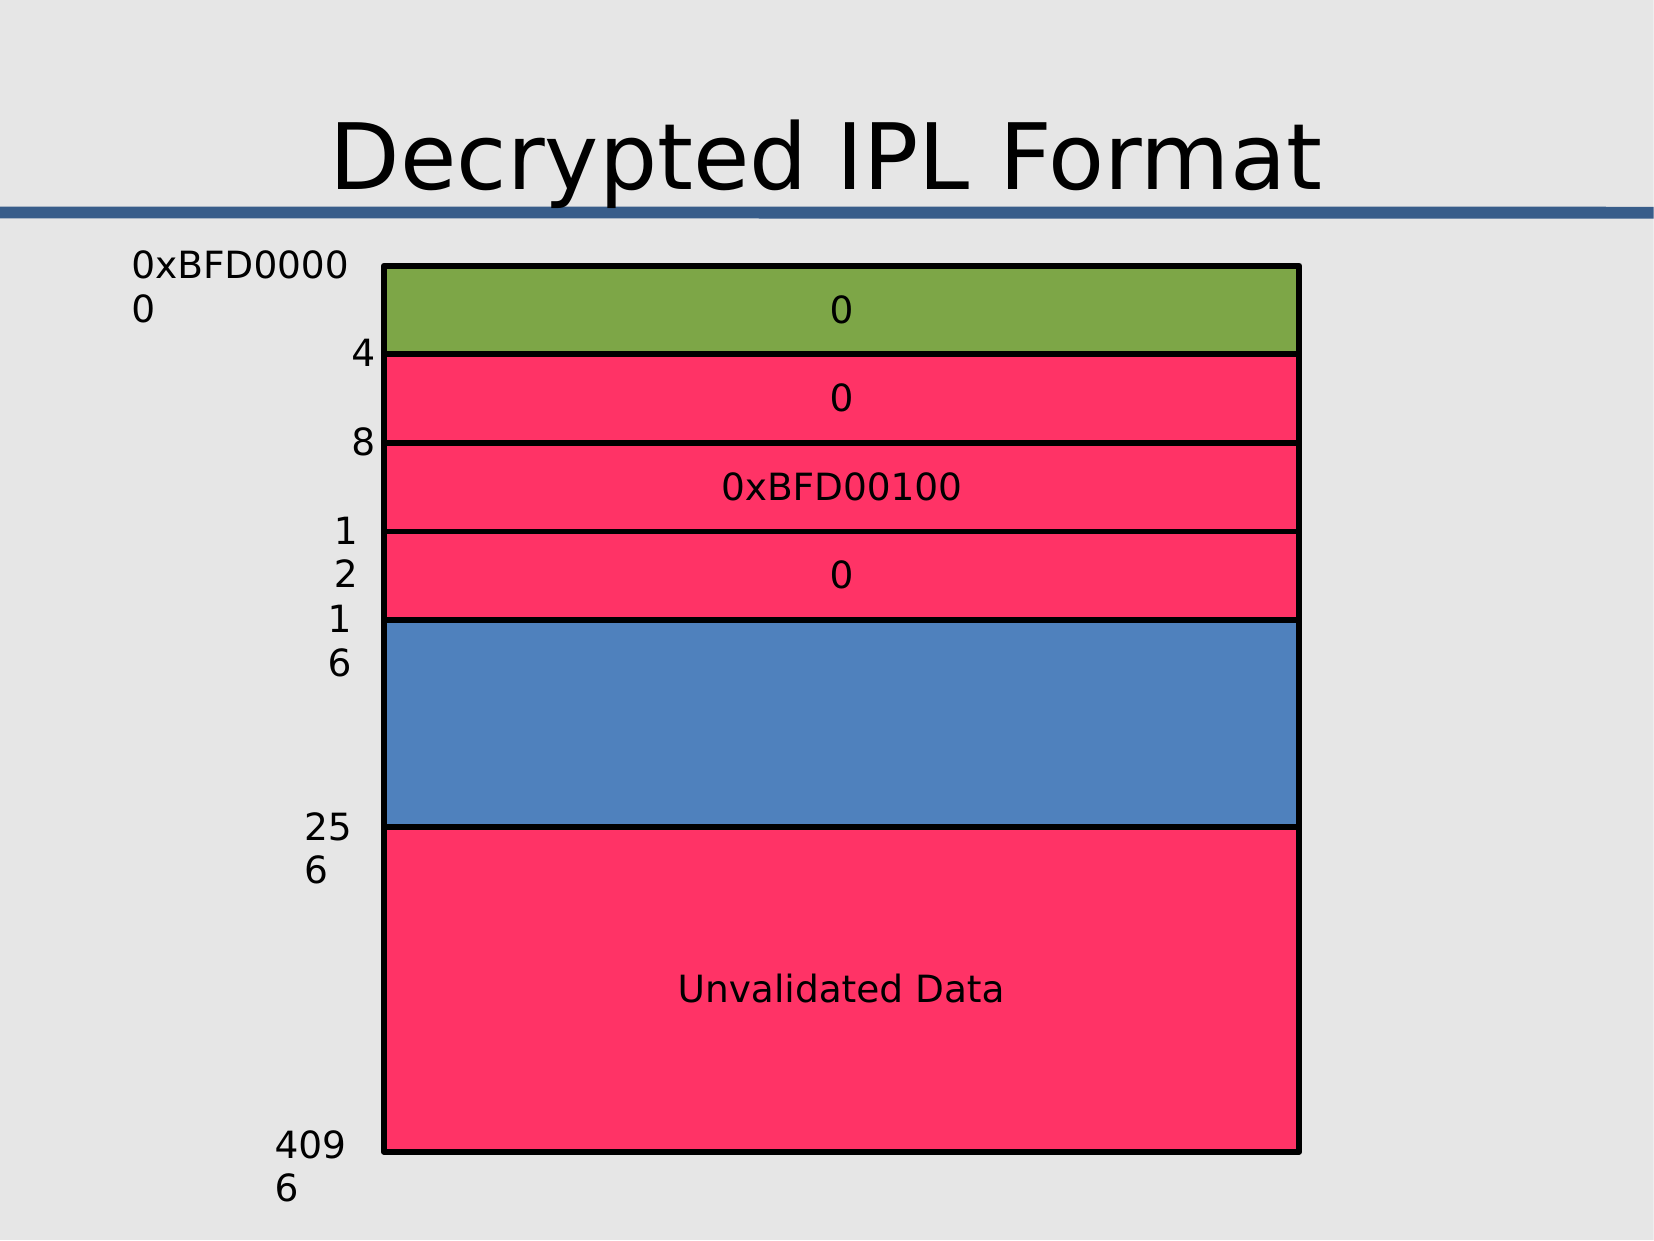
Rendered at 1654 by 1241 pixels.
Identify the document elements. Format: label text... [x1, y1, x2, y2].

text_box 8 [336, 413, 390, 472]
text_box 0 [383, 531, 1300, 620]
text_box 16 [312, 590, 390, 649]
text_box 0 [383, 354, 1300, 442]
text_box 0xBFD00100 [383, 442, 1300, 531]
text_box 0xBFD00000 [116, 236, 384, 296]
text_box 256 [289, 797, 390, 857]
text_box 4 [336, 324, 390, 384]
text_box Unvalidated Data [383, 827, 1300, 1152]
text_box 12 [318, 501, 396, 561]
title Decrypted IPL Format [82, 49, 1571, 257]
text_box 4096 [259, 1116, 384, 1175]
text_box [383, 620, 1300, 827]
text_box 0 [383, 265, 1300, 354]
